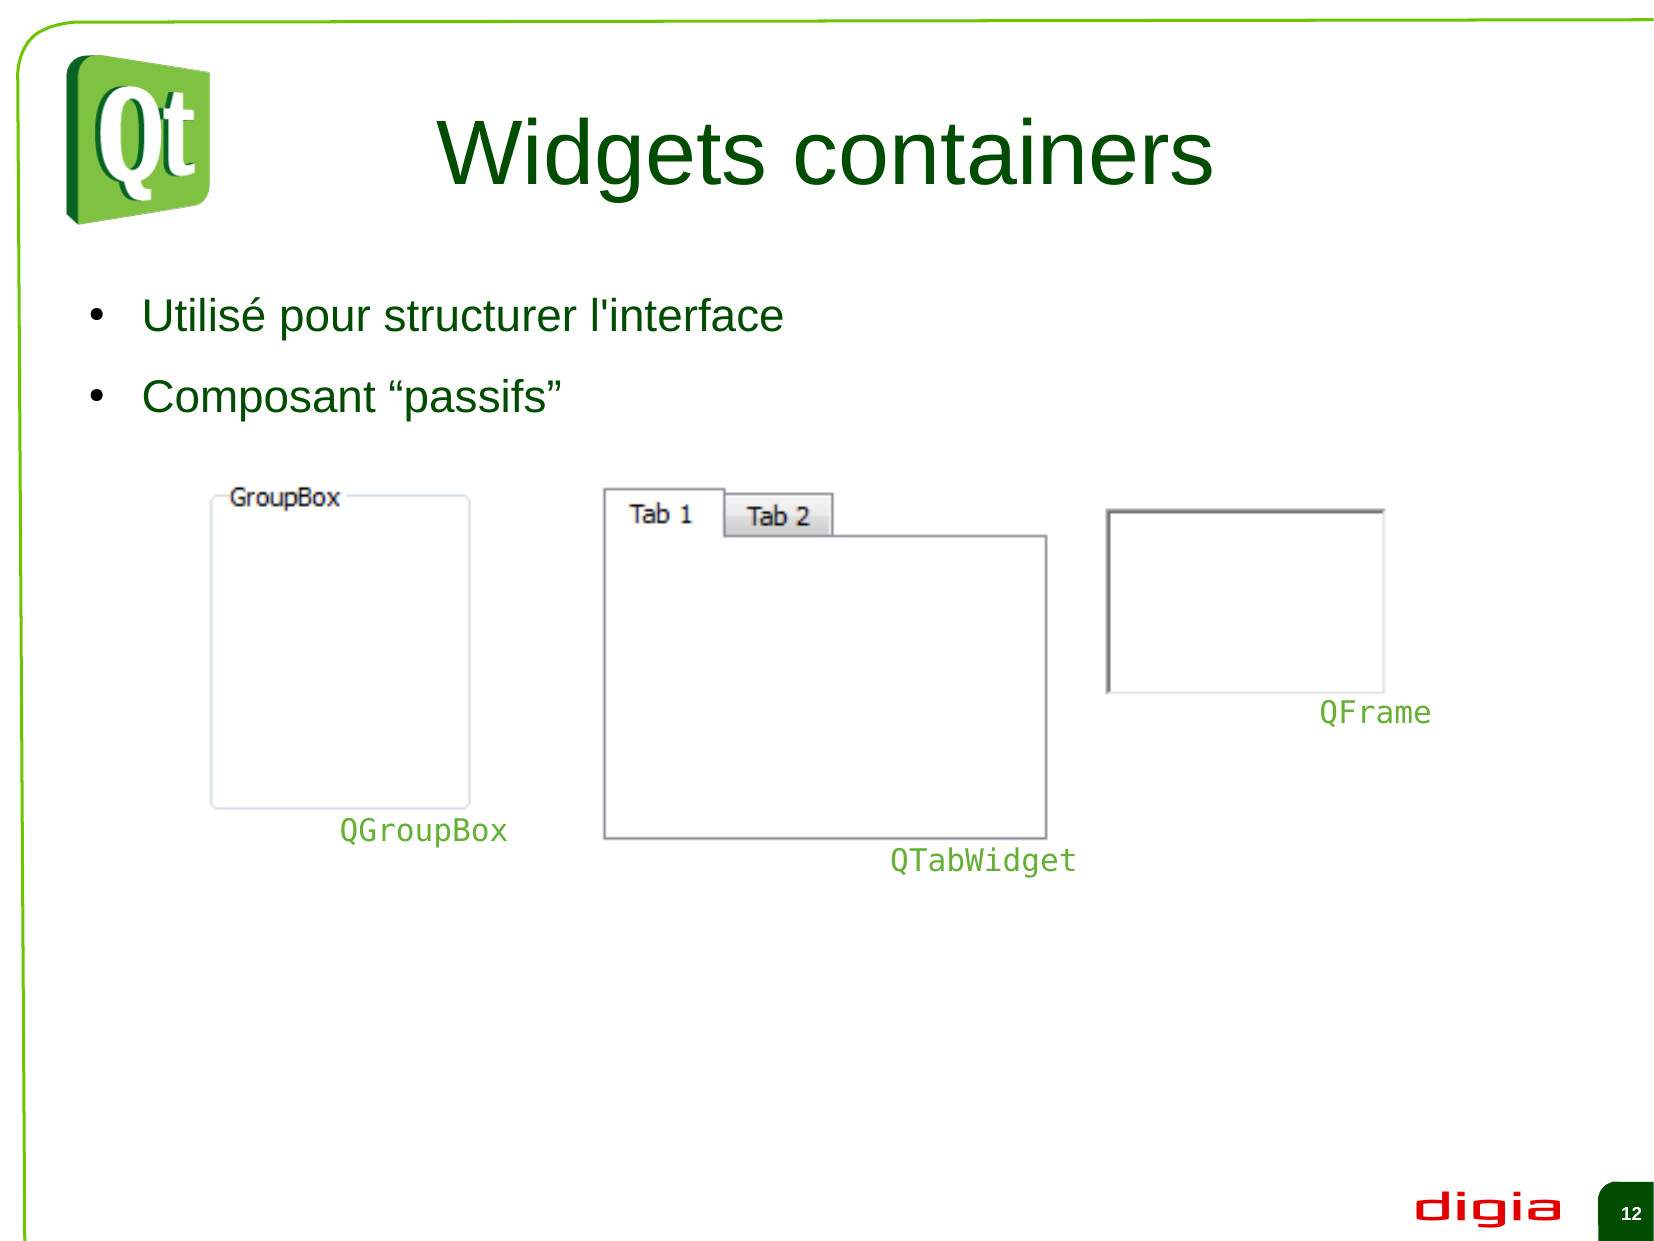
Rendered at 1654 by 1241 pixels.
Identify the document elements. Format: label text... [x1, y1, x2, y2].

text_box QFrame [1304, 687, 1447, 739]
picture [66, 55, 210, 225]
text_box QGroupBox [324, 805, 524, 857]
picture [1380, 1179, 1596, 1241]
picture [206, 481, 476, 815]
title Widgets containers [82, 56, 1571, 250]
list Utilisé pour structurer l'interface Composant “passifs” [70, 290, 1170, 1094]
picture [597, 484, 1055, 846]
text_box QTabWidget [875, 834, 1093, 886]
picture [1104, 507, 1388, 697]
